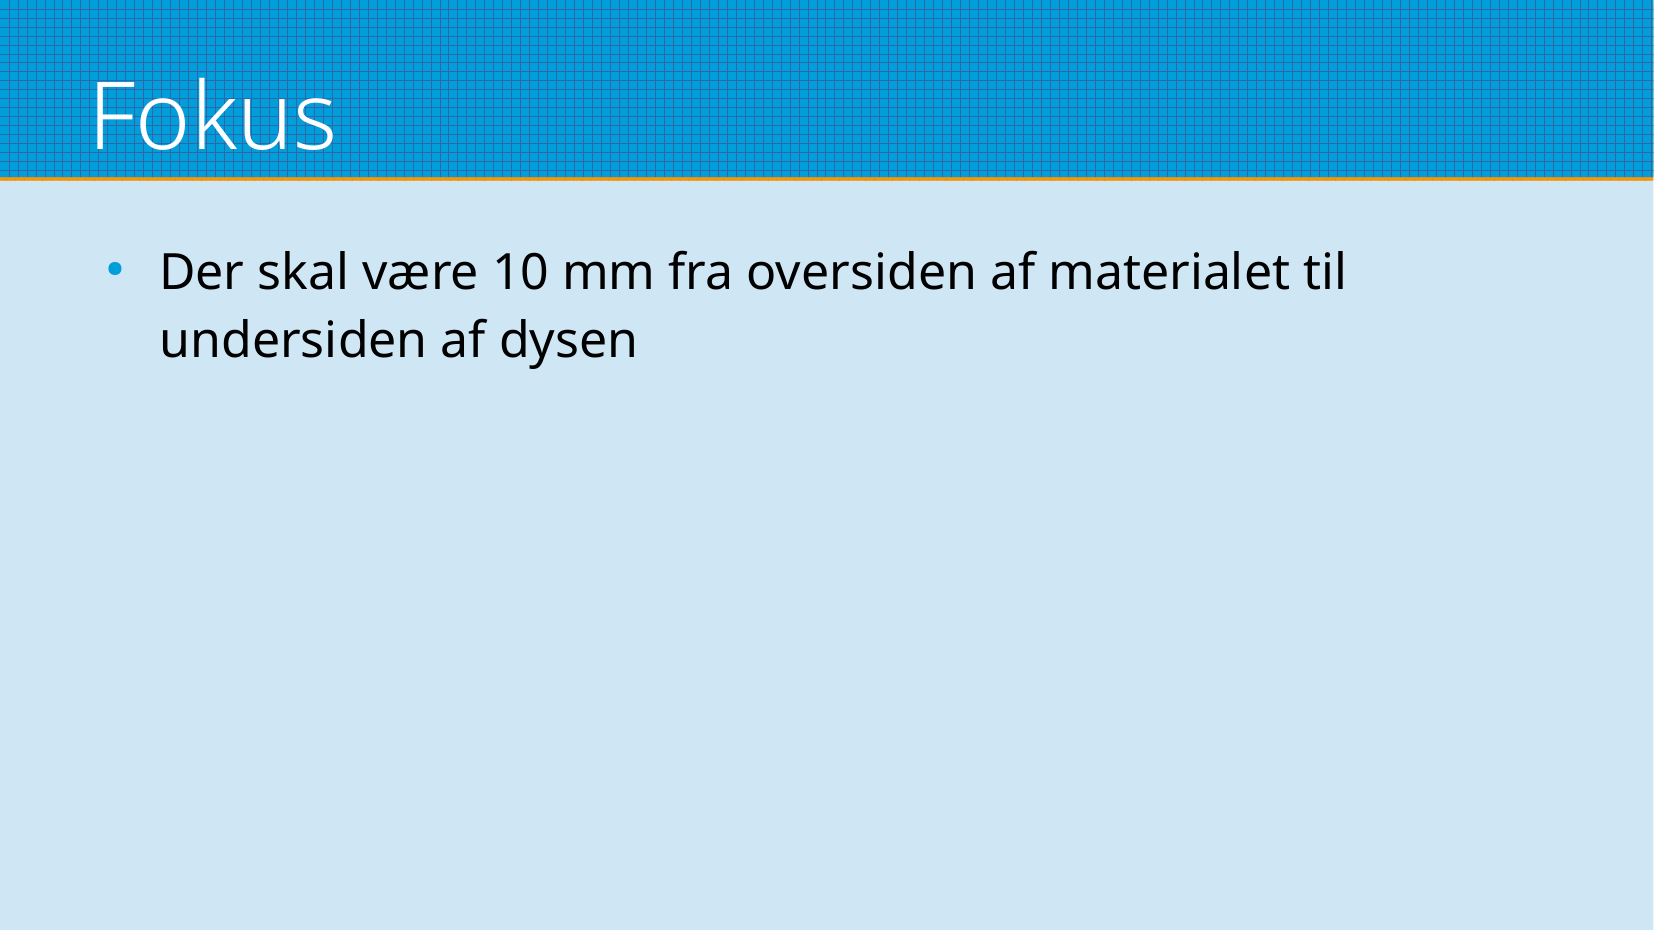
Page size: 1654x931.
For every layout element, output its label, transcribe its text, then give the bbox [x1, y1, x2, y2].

list Der skal være 10 mm fra oversiden af materialet til undersiden af dysen [88, 236, 1565, 813]
title Fokus [88, 14, 1565, 178]
